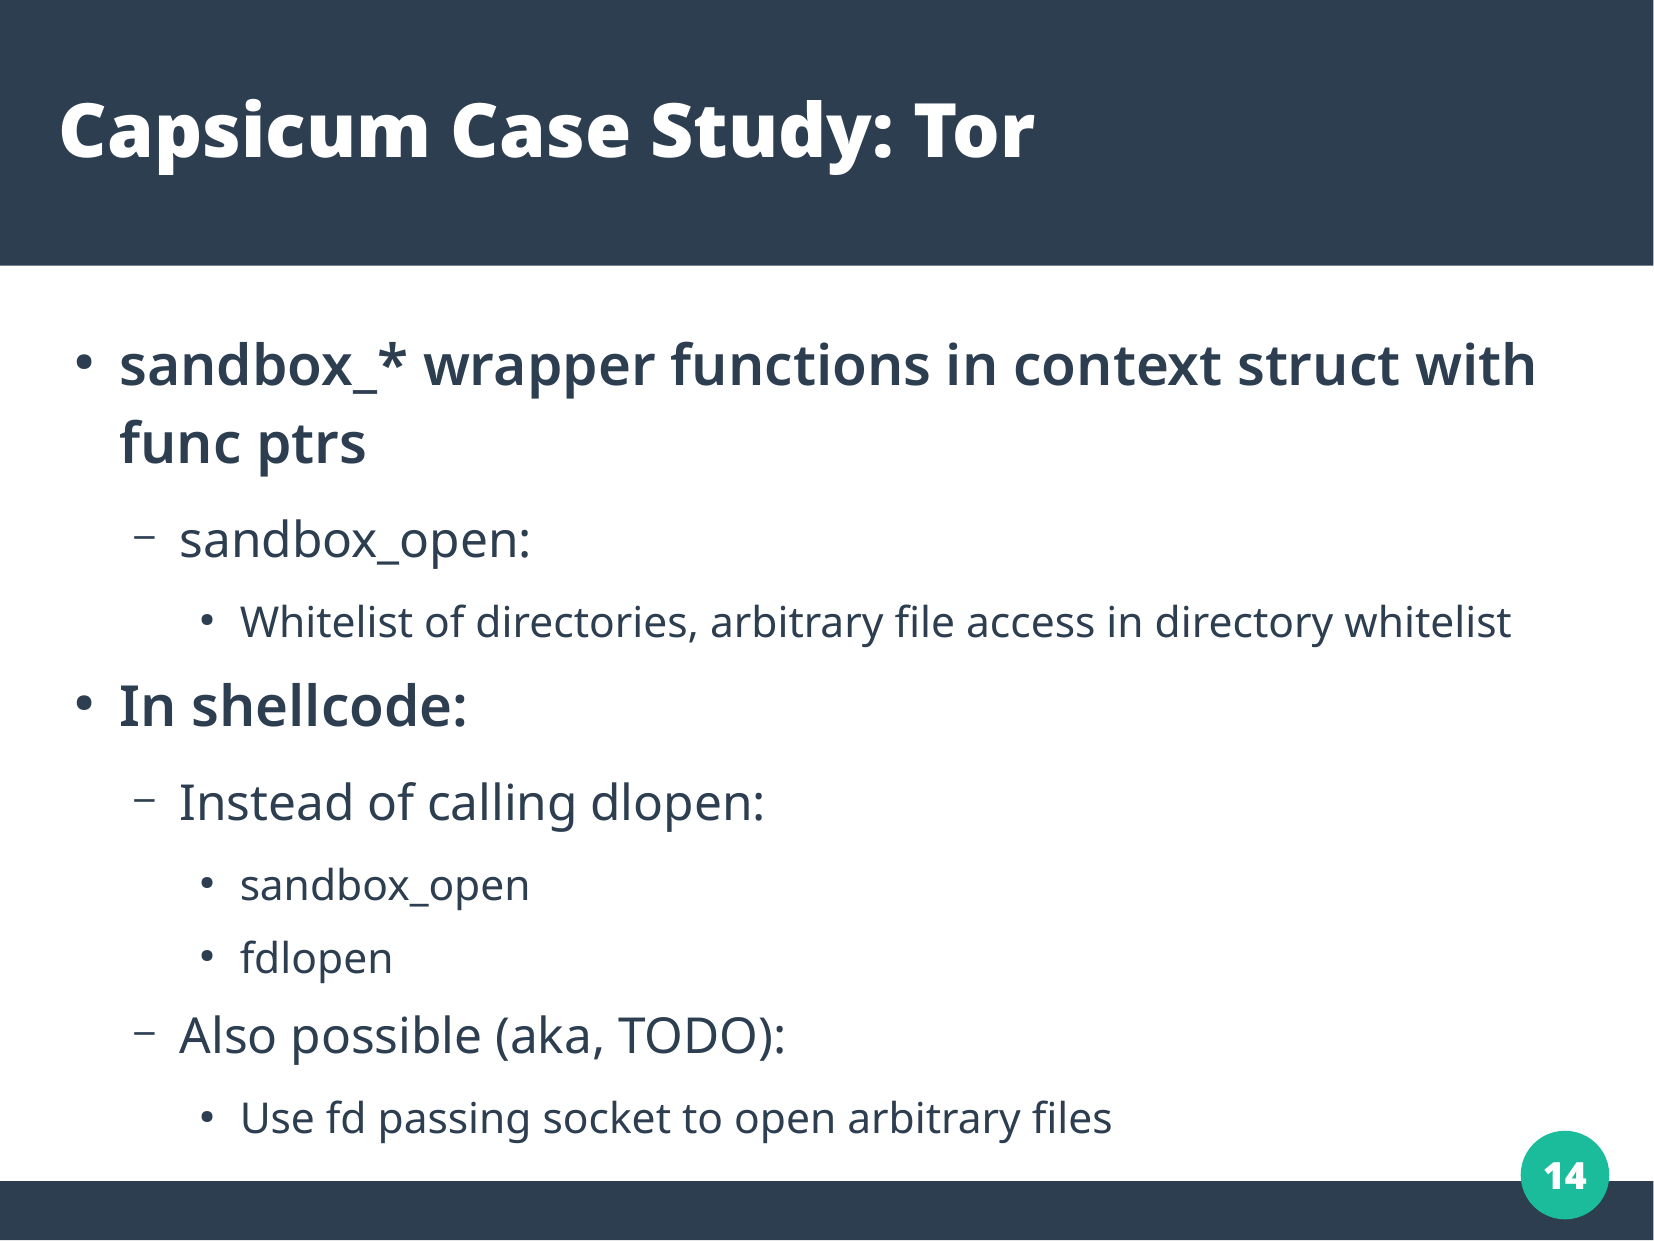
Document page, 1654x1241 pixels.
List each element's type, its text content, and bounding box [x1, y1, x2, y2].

title Capsicum Case Study: Tor [59, 49, 1595, 207]
list sandbox_* wrapper functions in context struct with func ptrs sandbox_open: Whitelist of directories, arbitrary file access in directory whitelist In shellcode: Instead of calling dlopen: sandbox_open fdlopen Also possible (aka, TODO): Use fd passing socket to open arbitrary files [59, 324, 1595, 1152]
